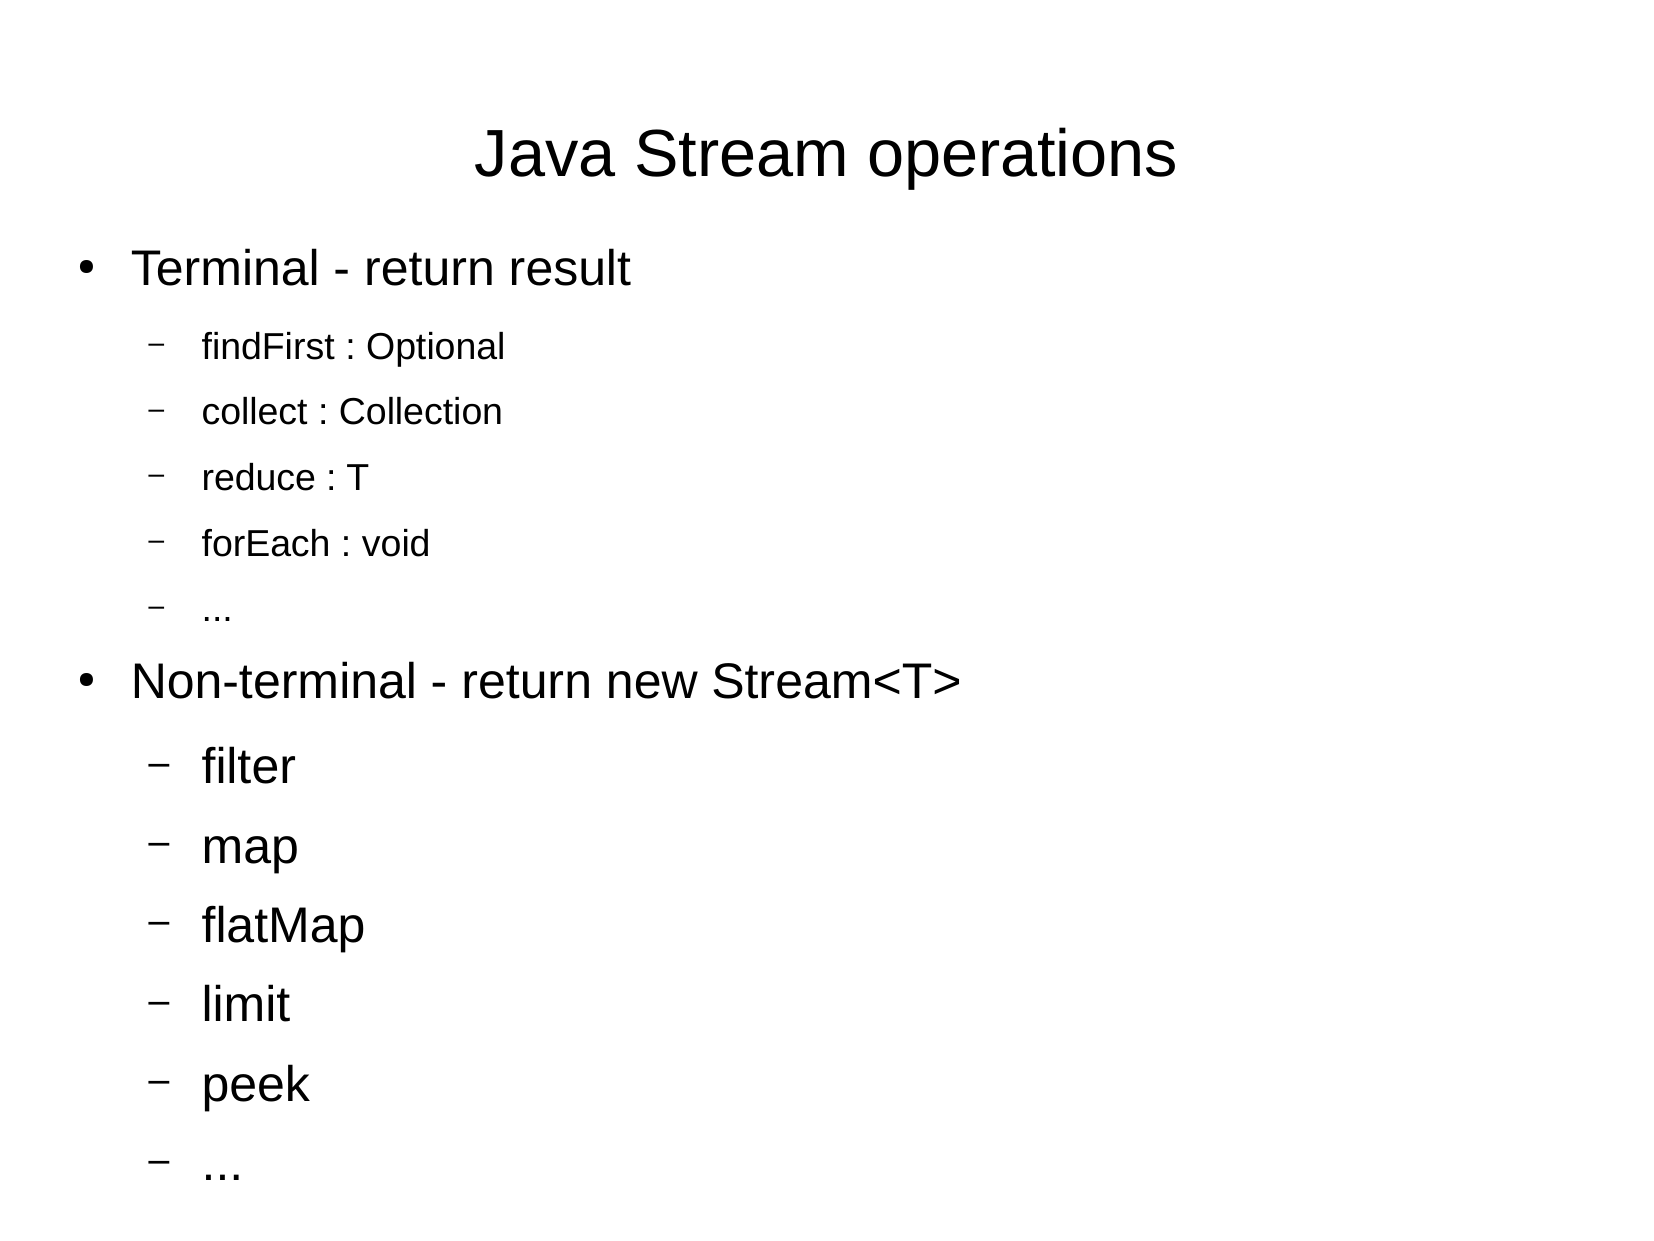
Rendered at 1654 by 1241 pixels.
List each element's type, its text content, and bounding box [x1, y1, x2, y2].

title Java Stream operations [82, 49, 1571, 257]
list Terminal - return result findFirst : Optional collect : Collection reduce : T forEach : void ... Non-terminal - return new Stream<T> filter map flatMap limit peek ... [60, 240, 1549, 1192]
